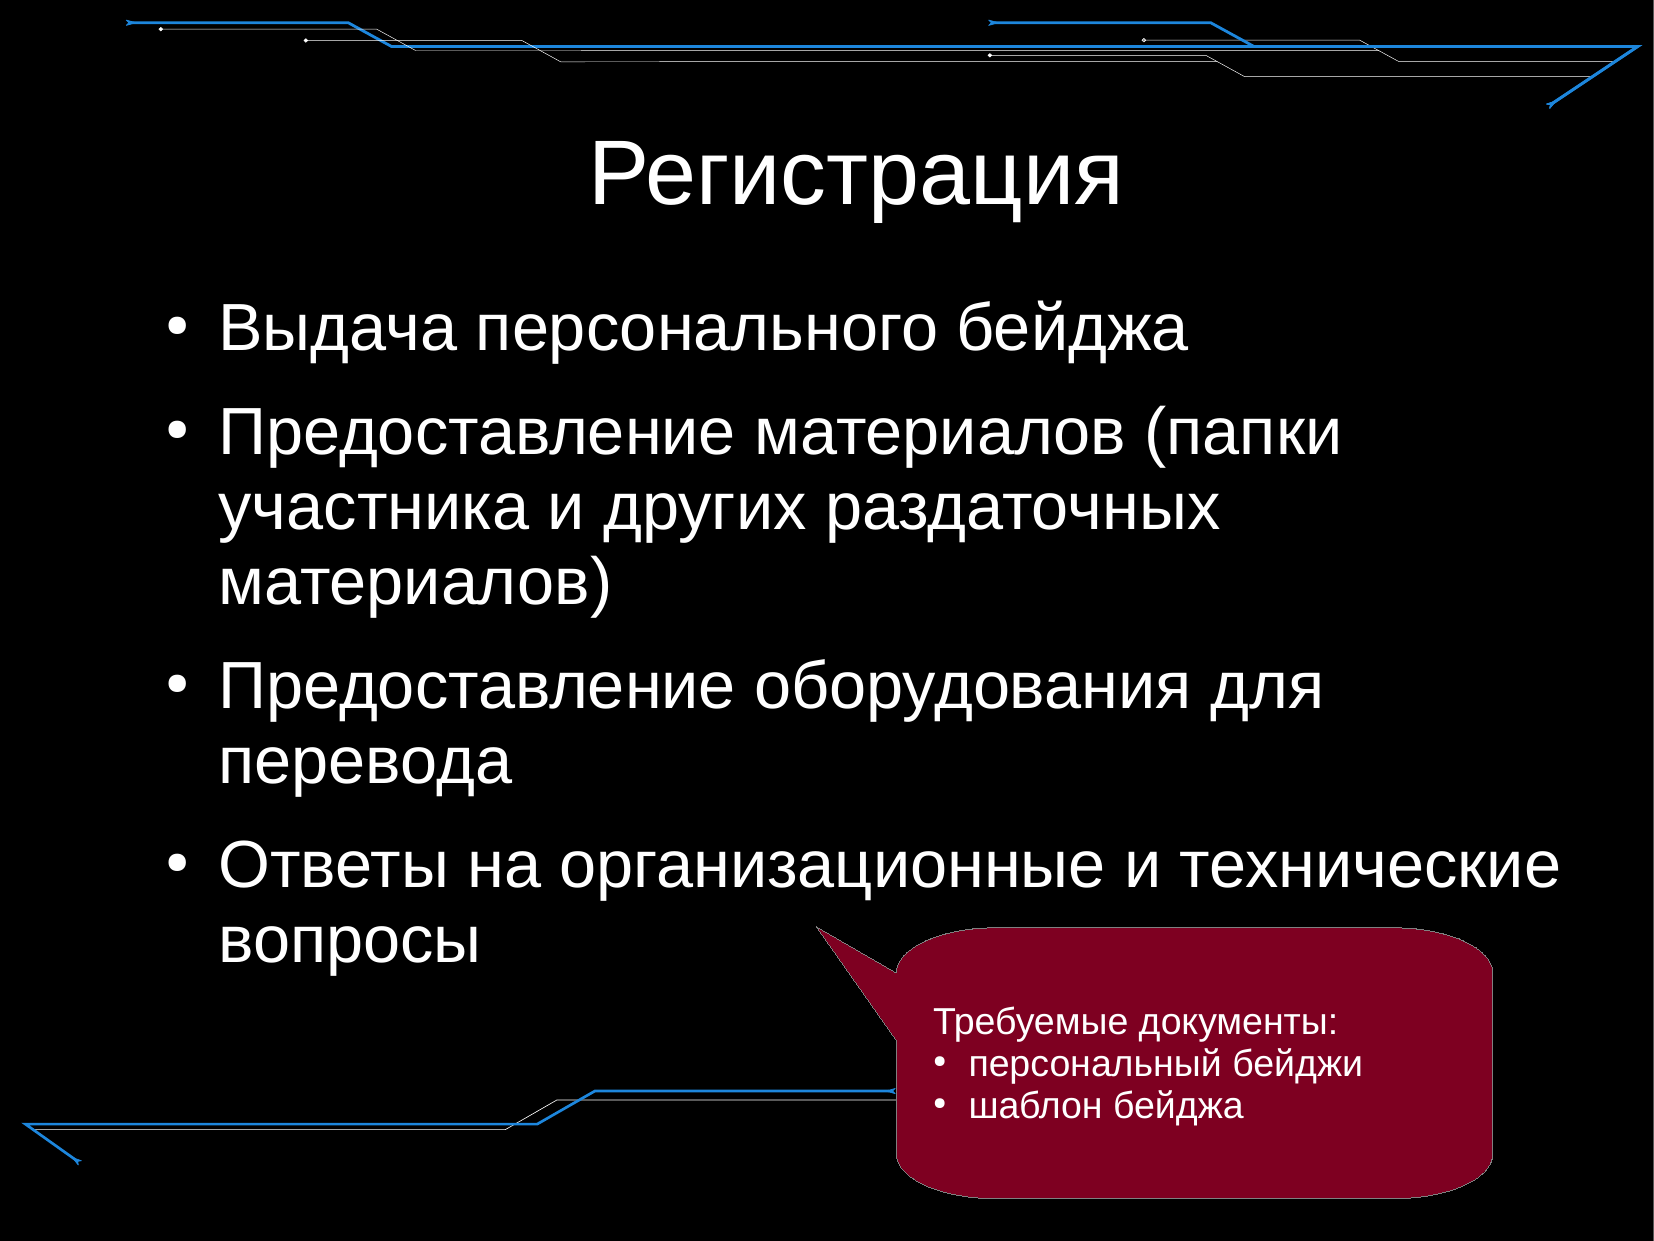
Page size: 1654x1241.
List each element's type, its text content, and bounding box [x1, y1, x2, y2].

text_box Требуемые документы: персональный бейджи шаблон бейджа [816, 926, 1493, 1199]
list Выдача персонального бейджа Предоставление материалов (папки участника и других раздаточных материалов) Предоставление оборудования для перевода Ответы на организационные и технические вопросы [147, 289, 1565, 1010]
title Регистрация [147, 84, 1565, 262]
